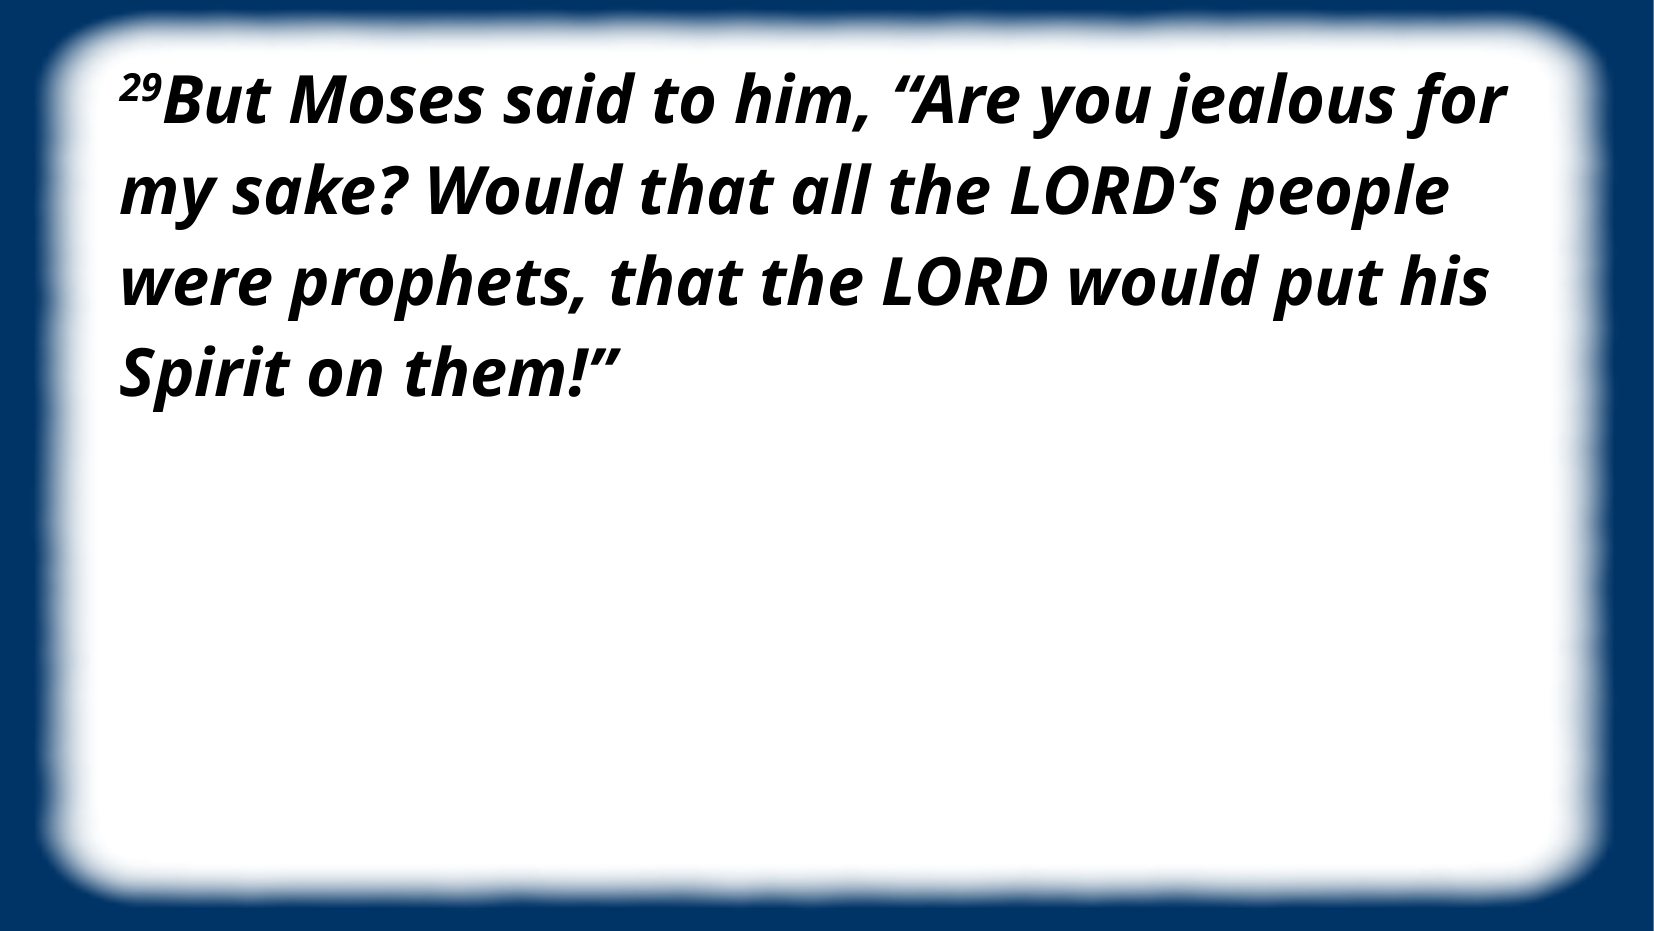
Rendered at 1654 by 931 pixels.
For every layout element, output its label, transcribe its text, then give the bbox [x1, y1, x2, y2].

text_box 29But Moses said to him, “Are you jealous for my sake? Would that all the LORD’s people were prophets, that the LORD would put his Spirit on them!” [105, 45, 1561, 504]
picture [0, 0, 1654, 931]
